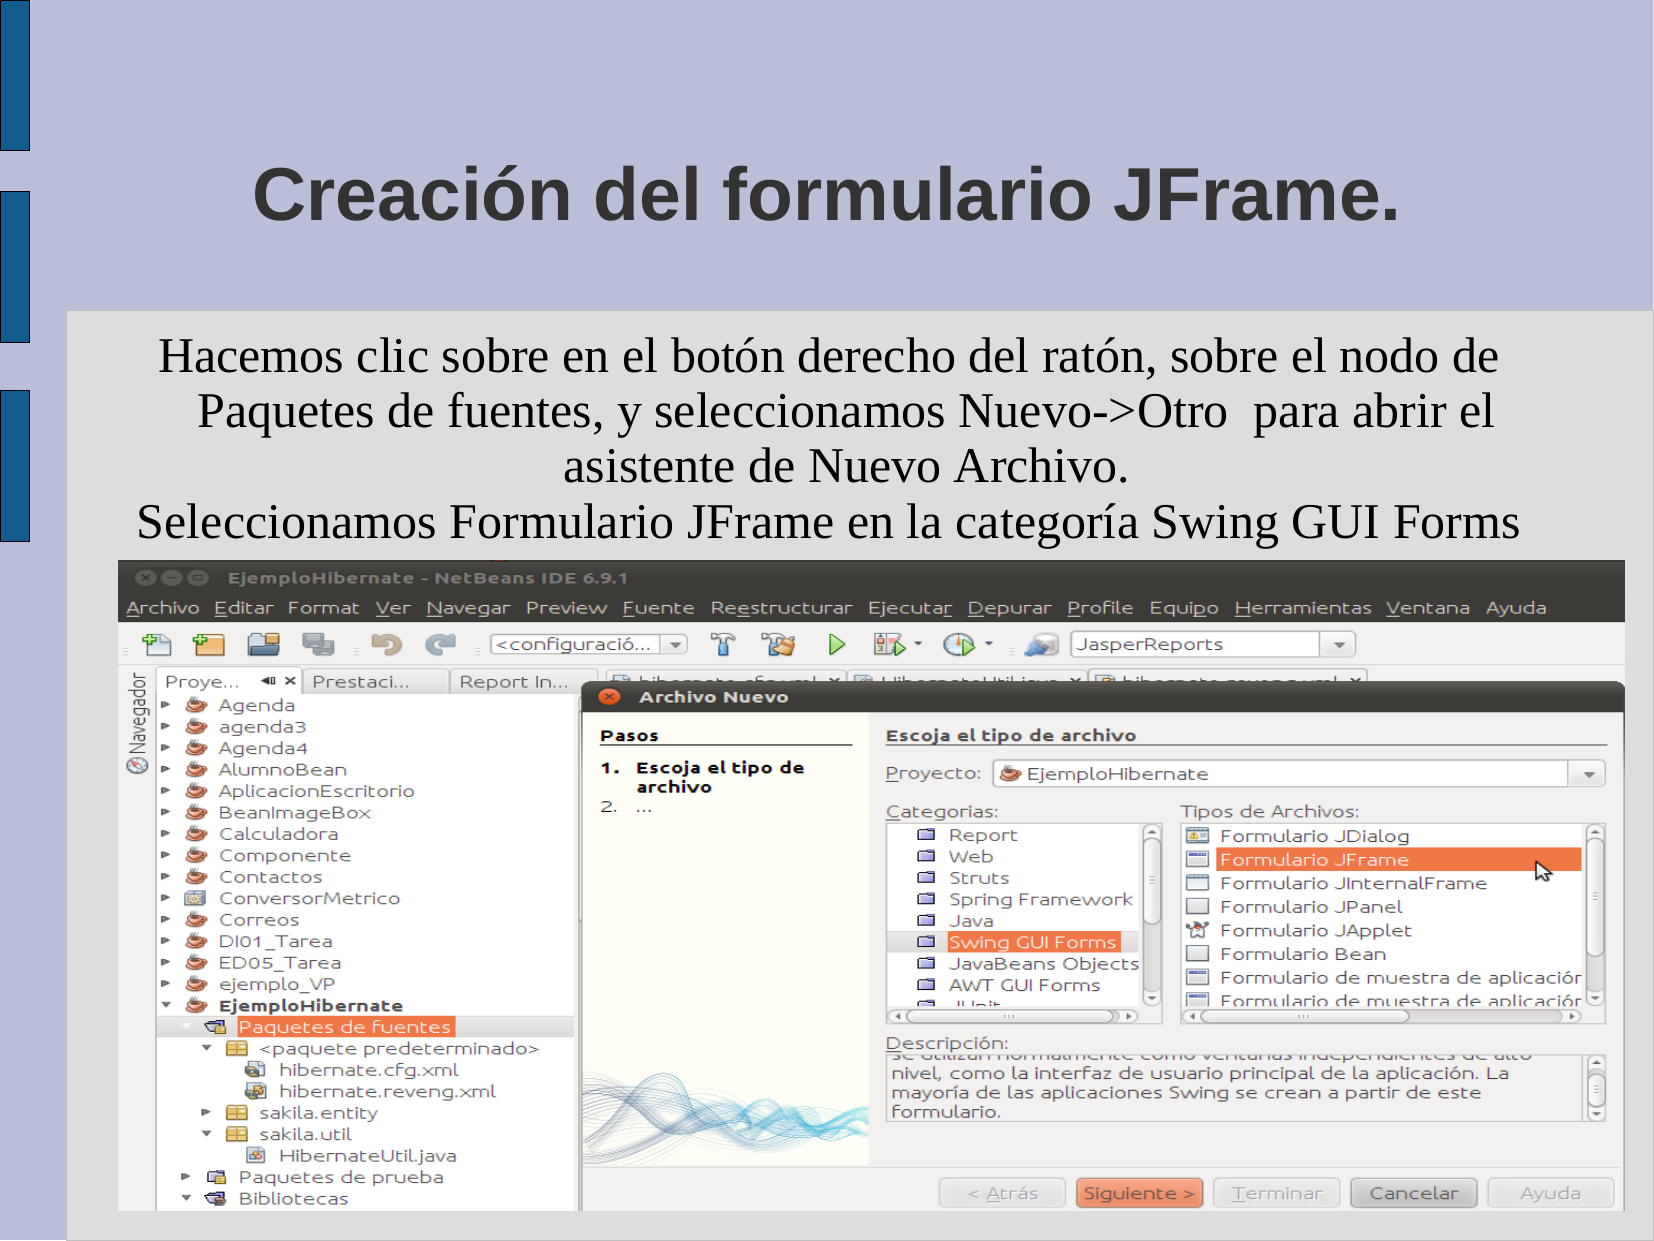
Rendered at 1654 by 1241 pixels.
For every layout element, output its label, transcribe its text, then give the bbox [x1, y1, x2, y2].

subtitle Hacemos clic sobre en el botón derecho del ratón, sobre el nodo de Paquetes de fuentes, y seleccionamos Nuevo->Otro para abrir el asistente de Nuevo Archivo. Seleccionamos Formulario JFrame en la categoría Swing GUI Forms [123, 295, 1536, 560]
picture [118, 560, 1625, 1211]
title Creación del formulario JFrame. [121, 98, 1534, 291]
